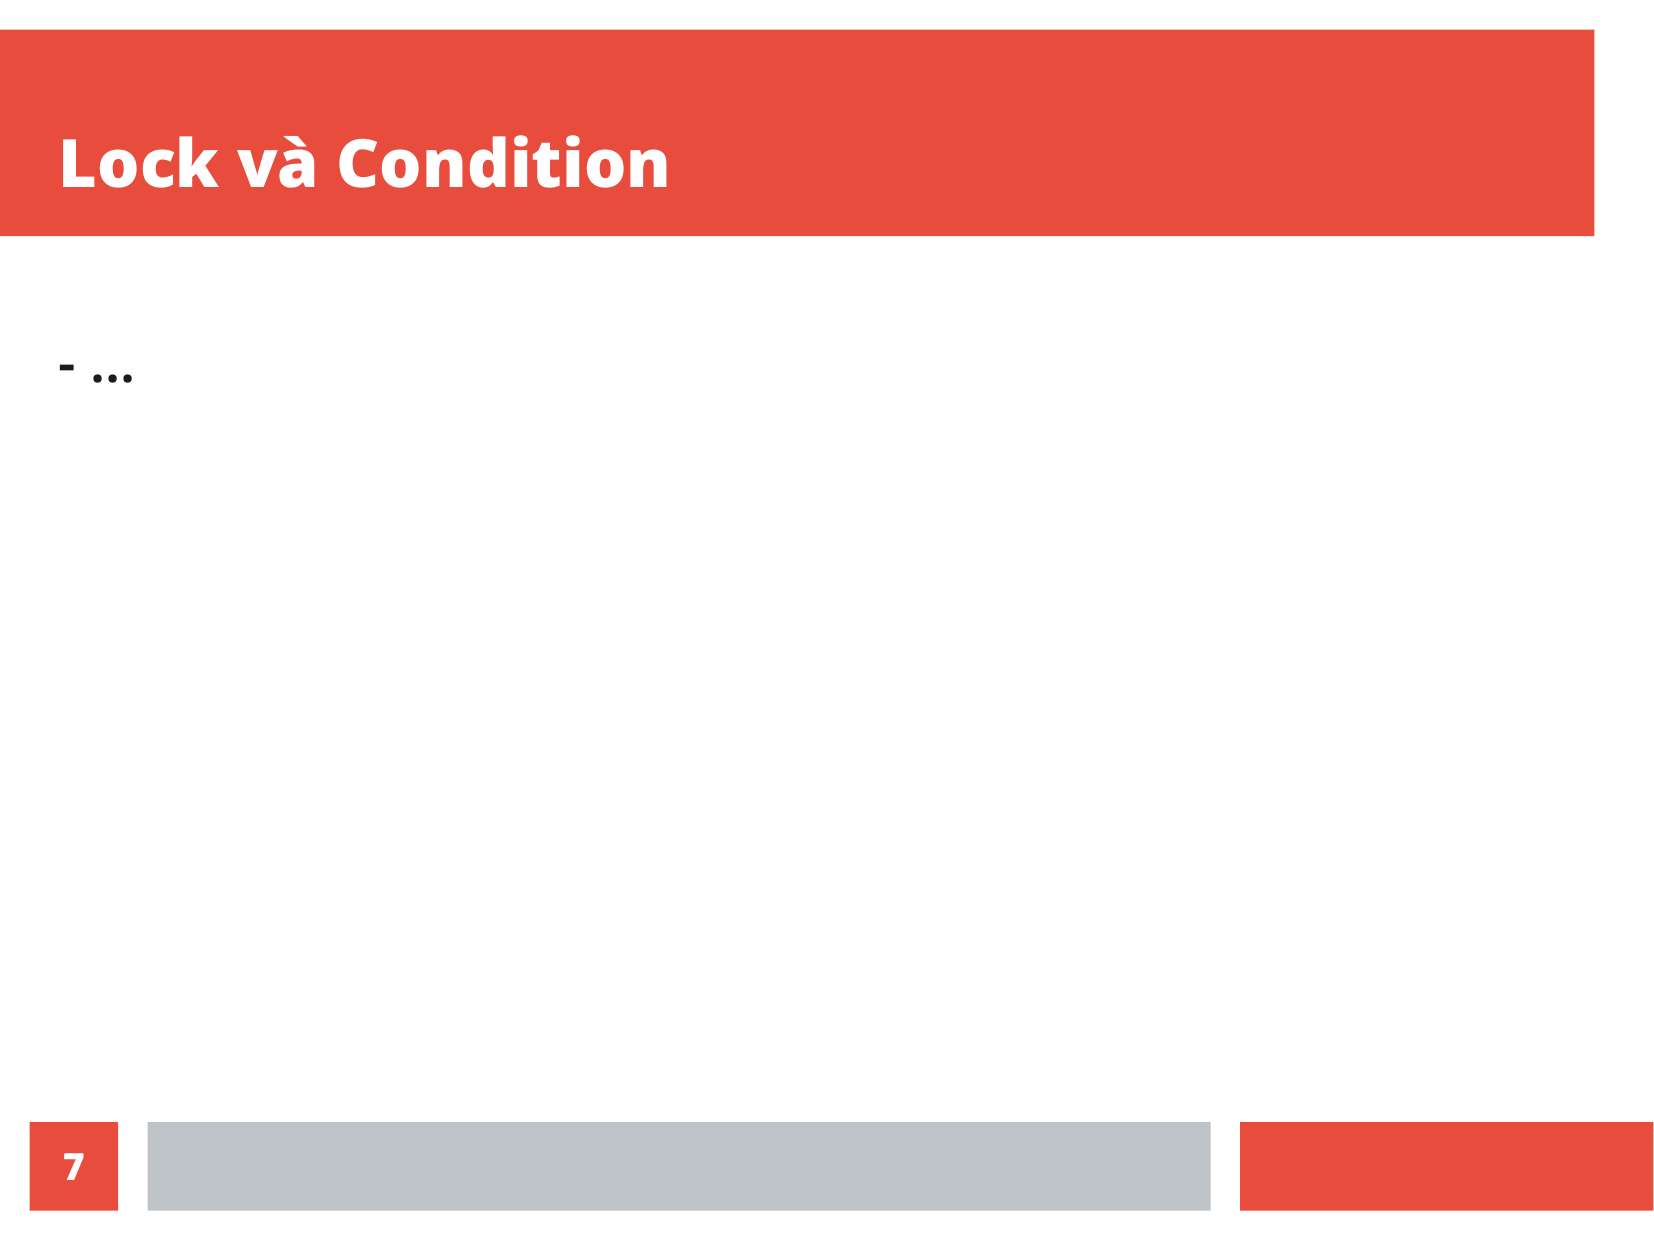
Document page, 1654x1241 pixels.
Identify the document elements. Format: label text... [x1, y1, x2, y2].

list - ... [59, 324, 1565, 1093]
title Lock và Condition [59, 59, 1595, 207]
